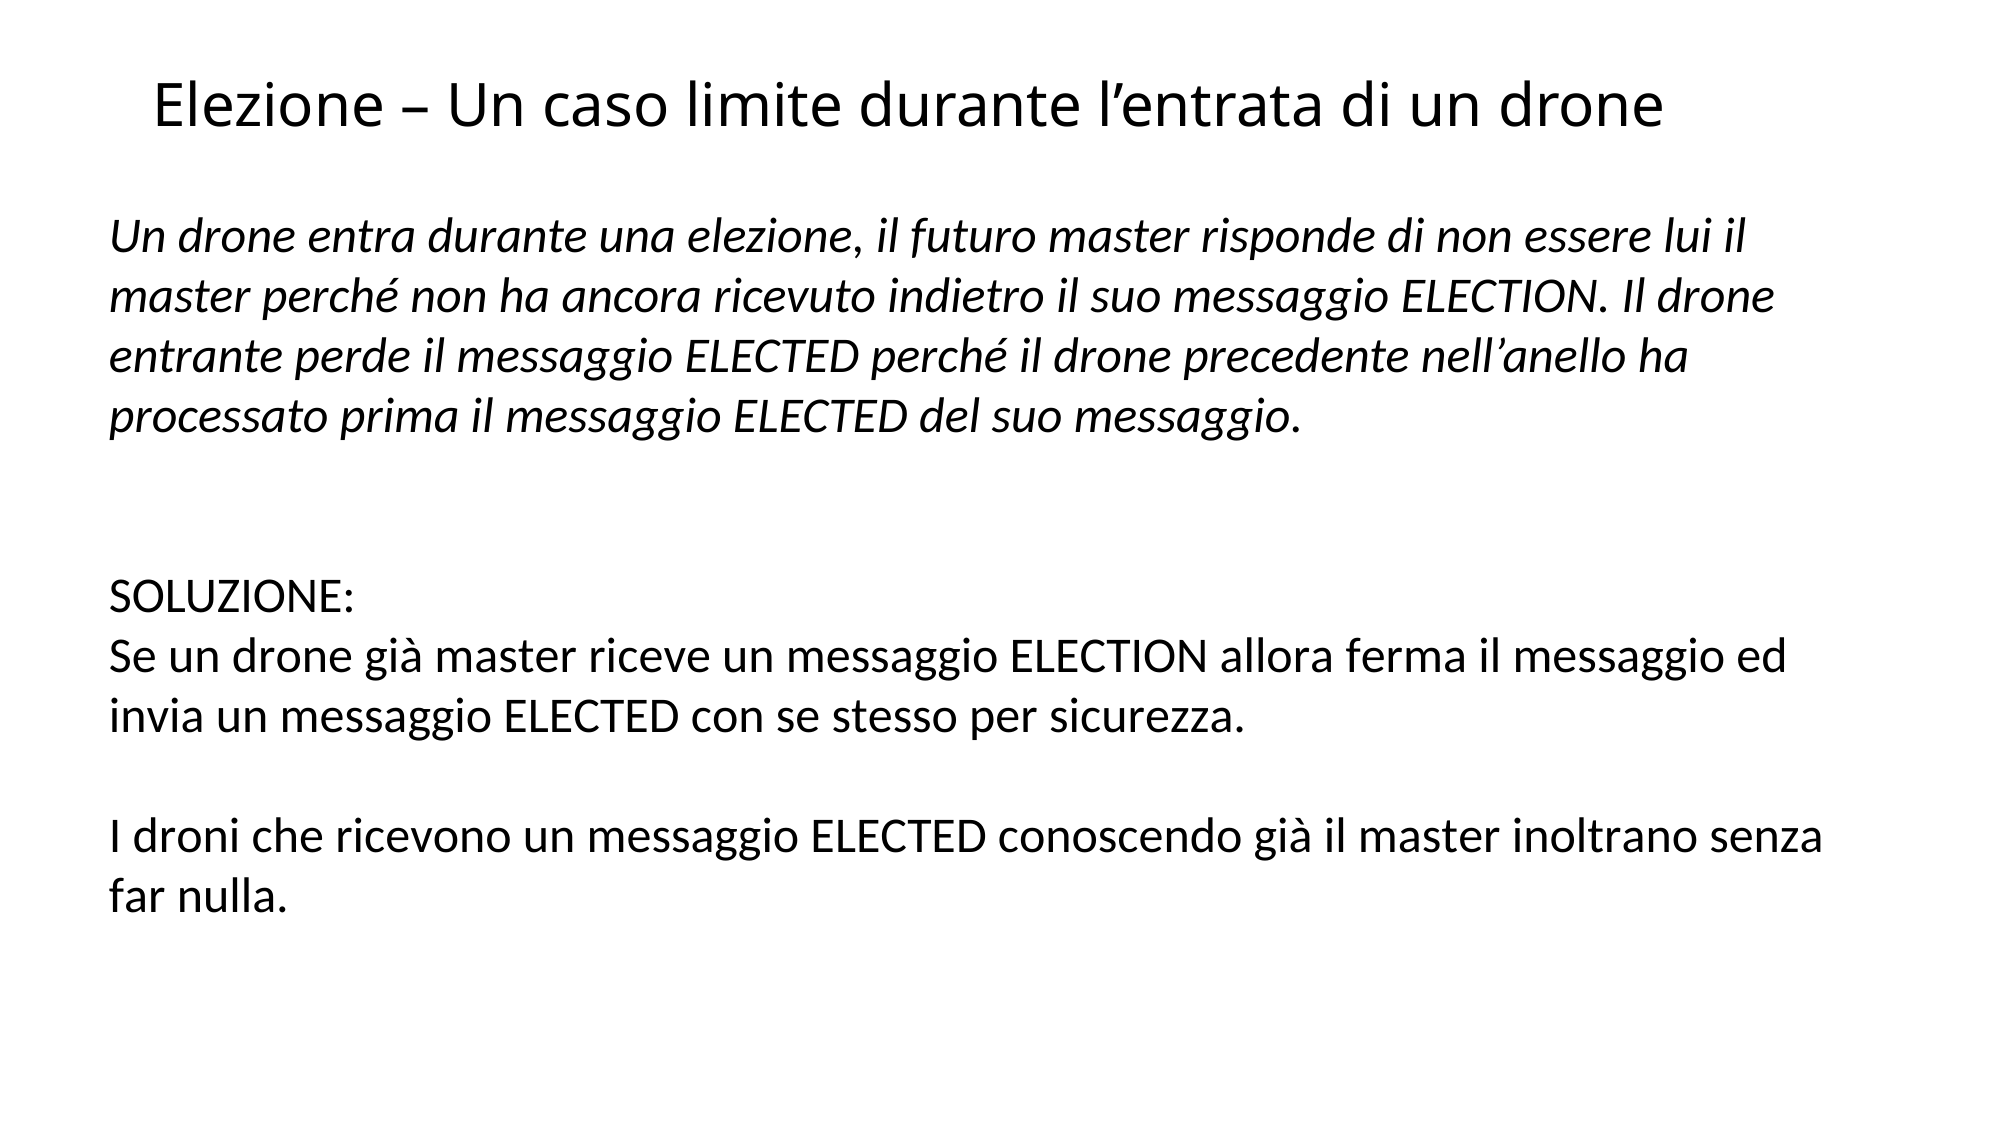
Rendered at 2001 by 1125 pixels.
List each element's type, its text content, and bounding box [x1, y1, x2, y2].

text_box Un drone entra durante una elezione, il futuro master risponde di non essere lui il master perché non ha ancora ricevuto indietro il suo messaggio ELECTION. Il drone entrante perde il messaggio ELECTED perché il drone precedente nell’anello ha processato prima il messaggio ELECTED del suo messaggio. SOLUZIONE: Se un drone già master riceve un messaggio ELECTION allora ferma il messaggio ed invia un messaggio ELECTED con se stesso per sicurezza. I droni che ricevono un messaggio ELECTED conoscendo già il master inoltrano senza far nulla. [94, 195, 1906, 938]
title Elezione – Un caso limite durante l’entrata di un drone [137, 59, 1750, 155]
